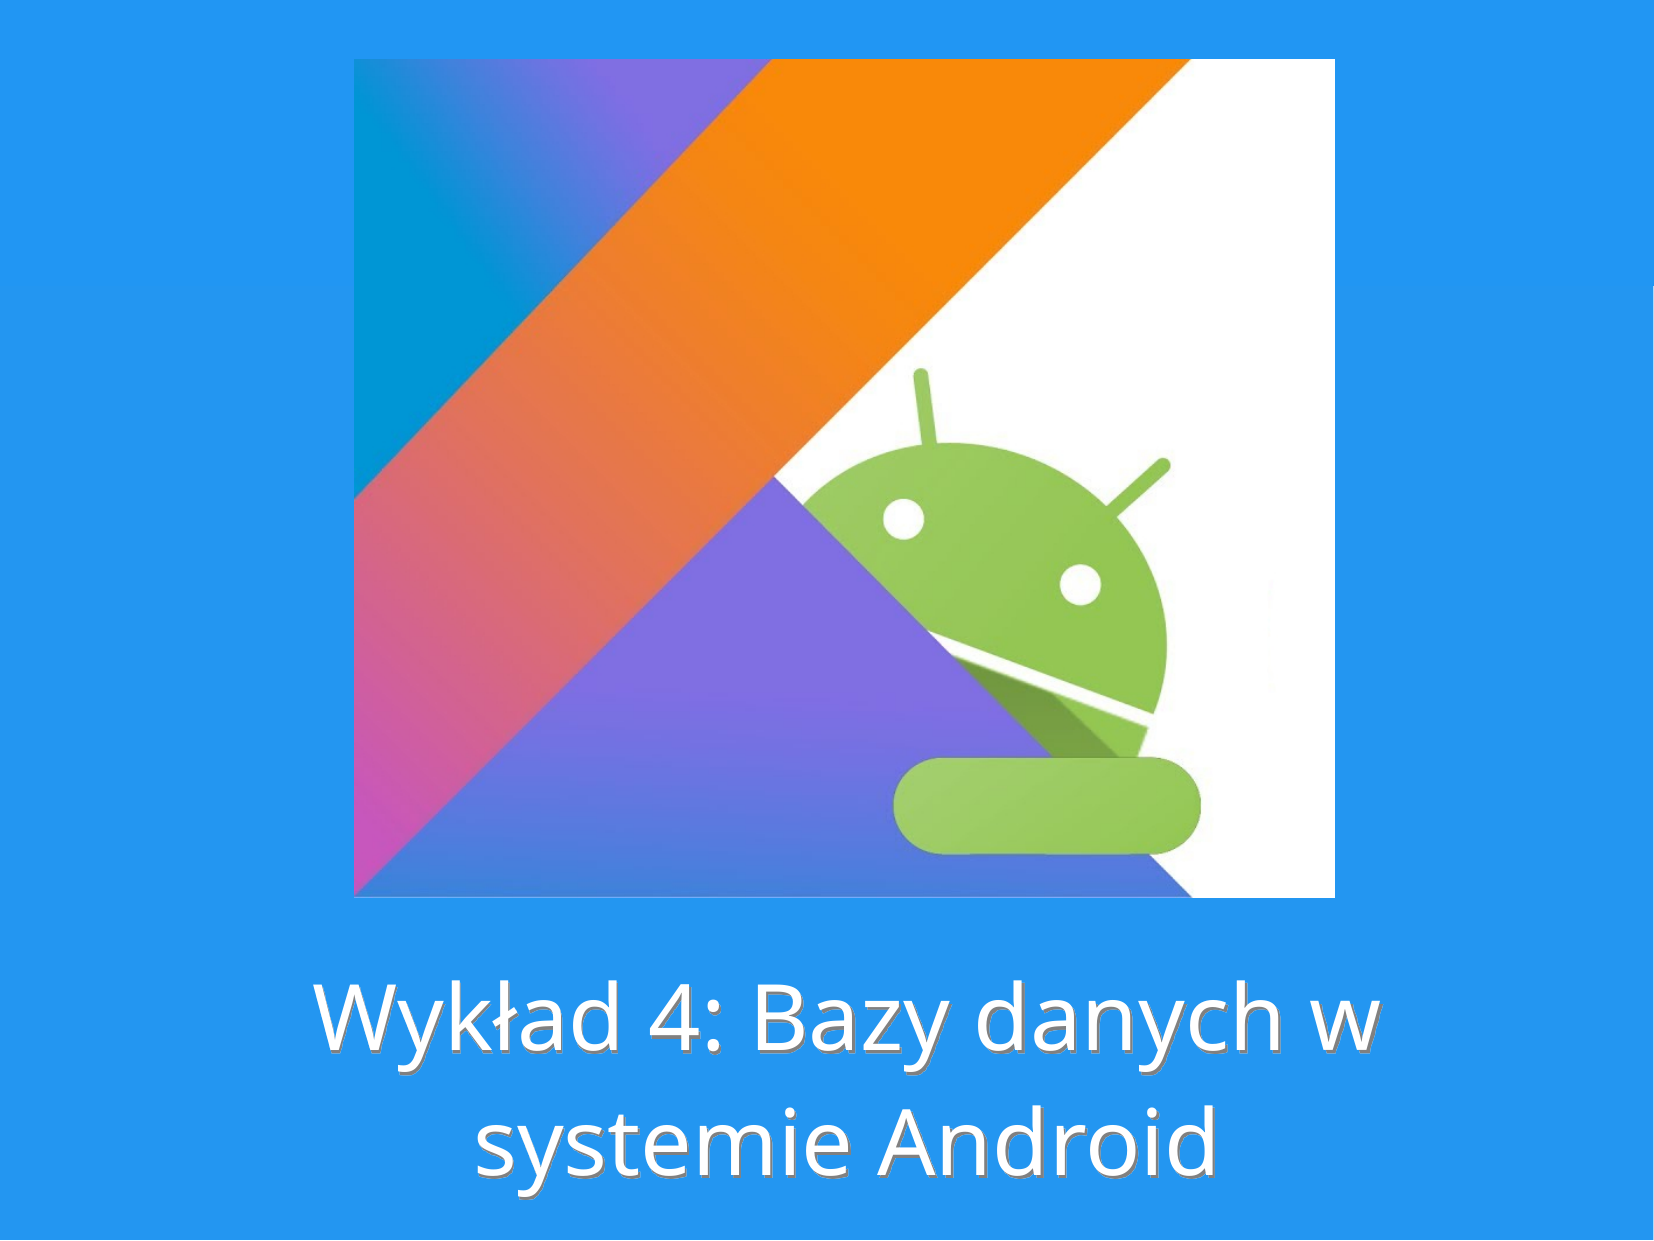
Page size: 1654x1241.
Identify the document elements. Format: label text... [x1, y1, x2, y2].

picture [354, 59, 1335, 898]
text_box Wykład 4: Bazy danych w systemie Android [225, 945, 1471, 1210]
